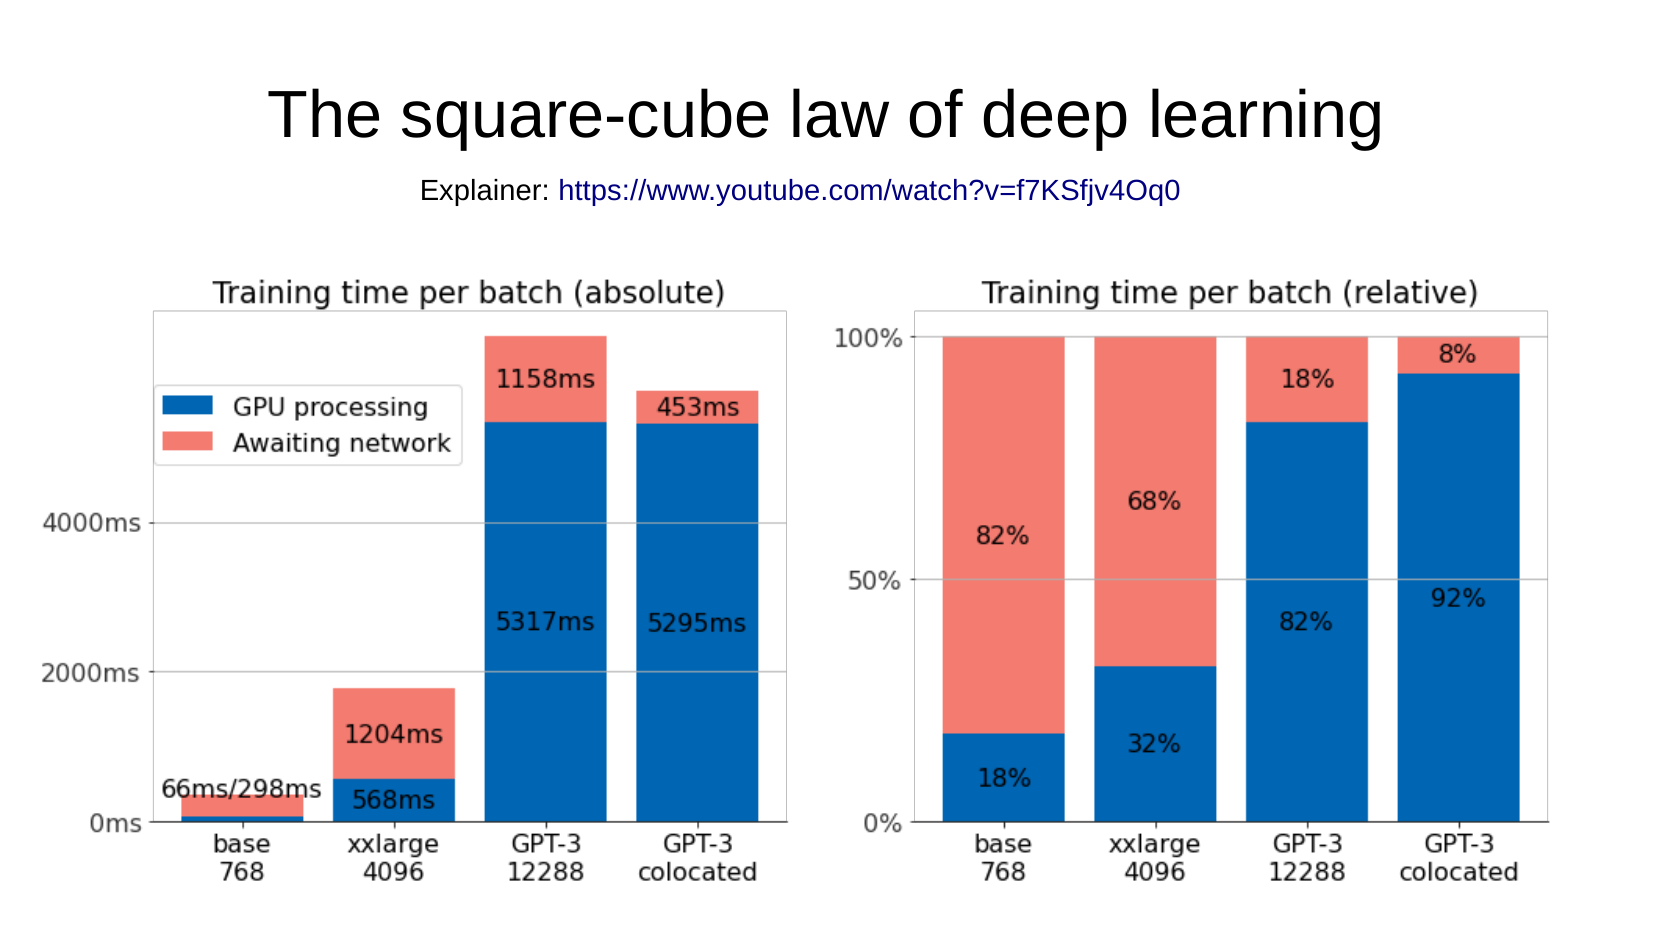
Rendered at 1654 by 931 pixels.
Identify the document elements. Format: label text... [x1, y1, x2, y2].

title The square-cube law of deep learning [82, 37, 1571, 193]
picture [30, 269, 1559, 895]
text_box Explainer: https://www.youtube.com/watch?v=f7KSfjv4Oq0 [405, 166, 1248, 247]
